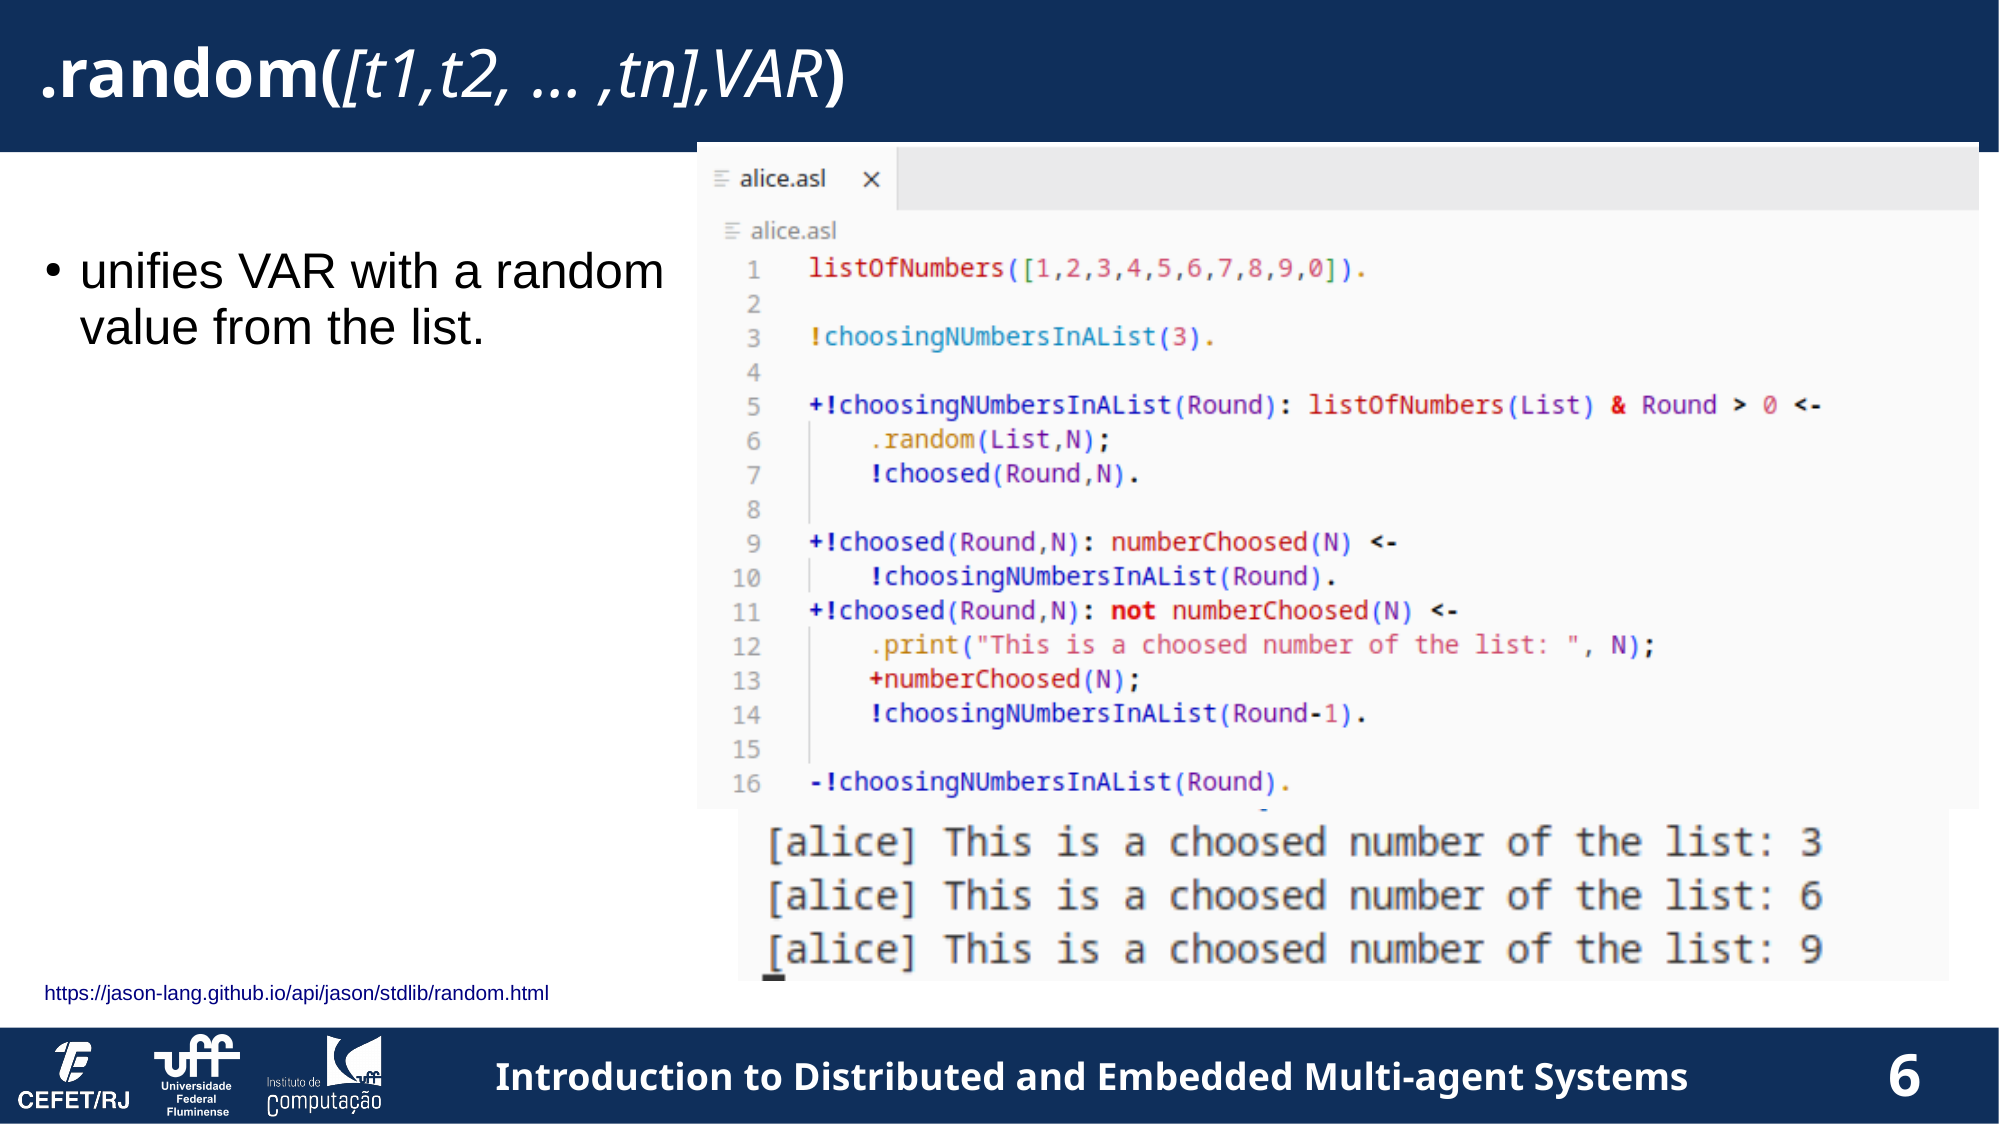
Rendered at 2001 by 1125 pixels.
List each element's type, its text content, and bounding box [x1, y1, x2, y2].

text_box .random([t1,t2, … ,tn],VAR) [25, 23, 1999, 119]
picture [18, 1021, 129, 1125]
picture [153, 1033, 241, 1121]
picture [265, 1033, 383, 1117]
picture [697, 142, 1979, 982]
text_box https://jason-lang.github.io/api/jason/stdlib/random.html [29, 974, 919, 1026]
text_box unifies VAR with a random value from the list. [29, 236, 697, 363]
